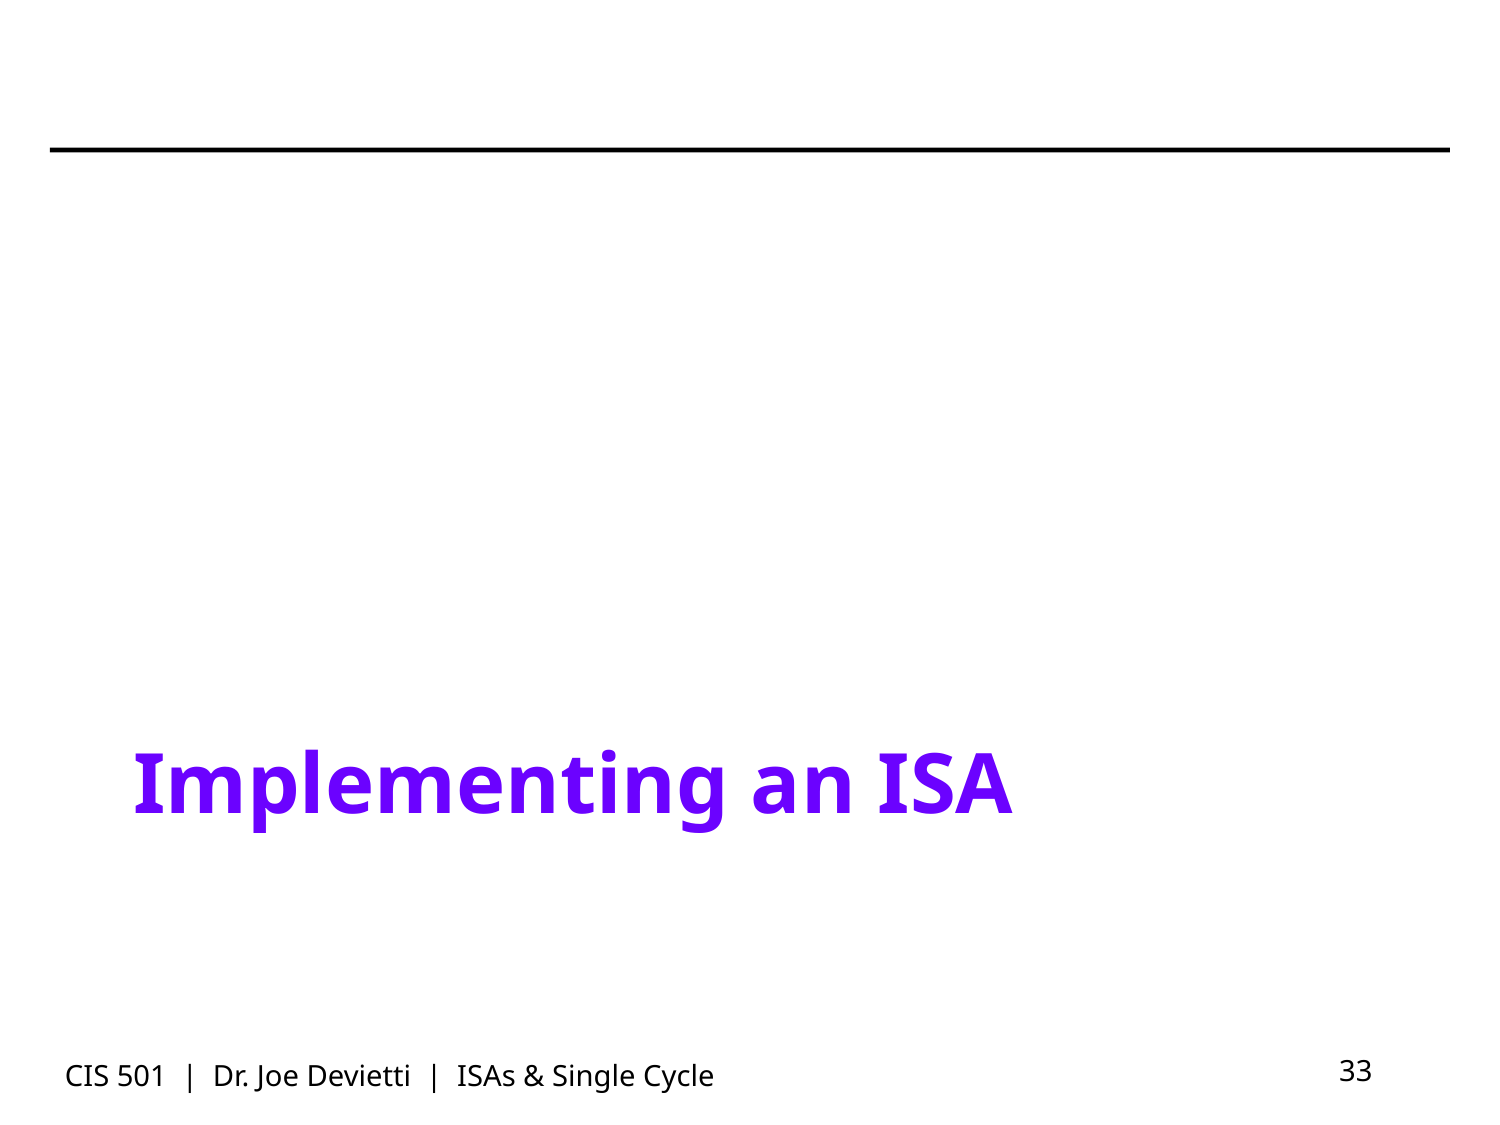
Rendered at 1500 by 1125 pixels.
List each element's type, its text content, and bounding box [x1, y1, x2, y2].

text_box CIS 501 | Dr. Joe Devietti | ISAs & Single Cycle [49, 1049, 988, 1100]
text_box Implementing an ISA [118, 722, 1394, 947]
text_box <number> [1074, 1049, 1388, 1100]
